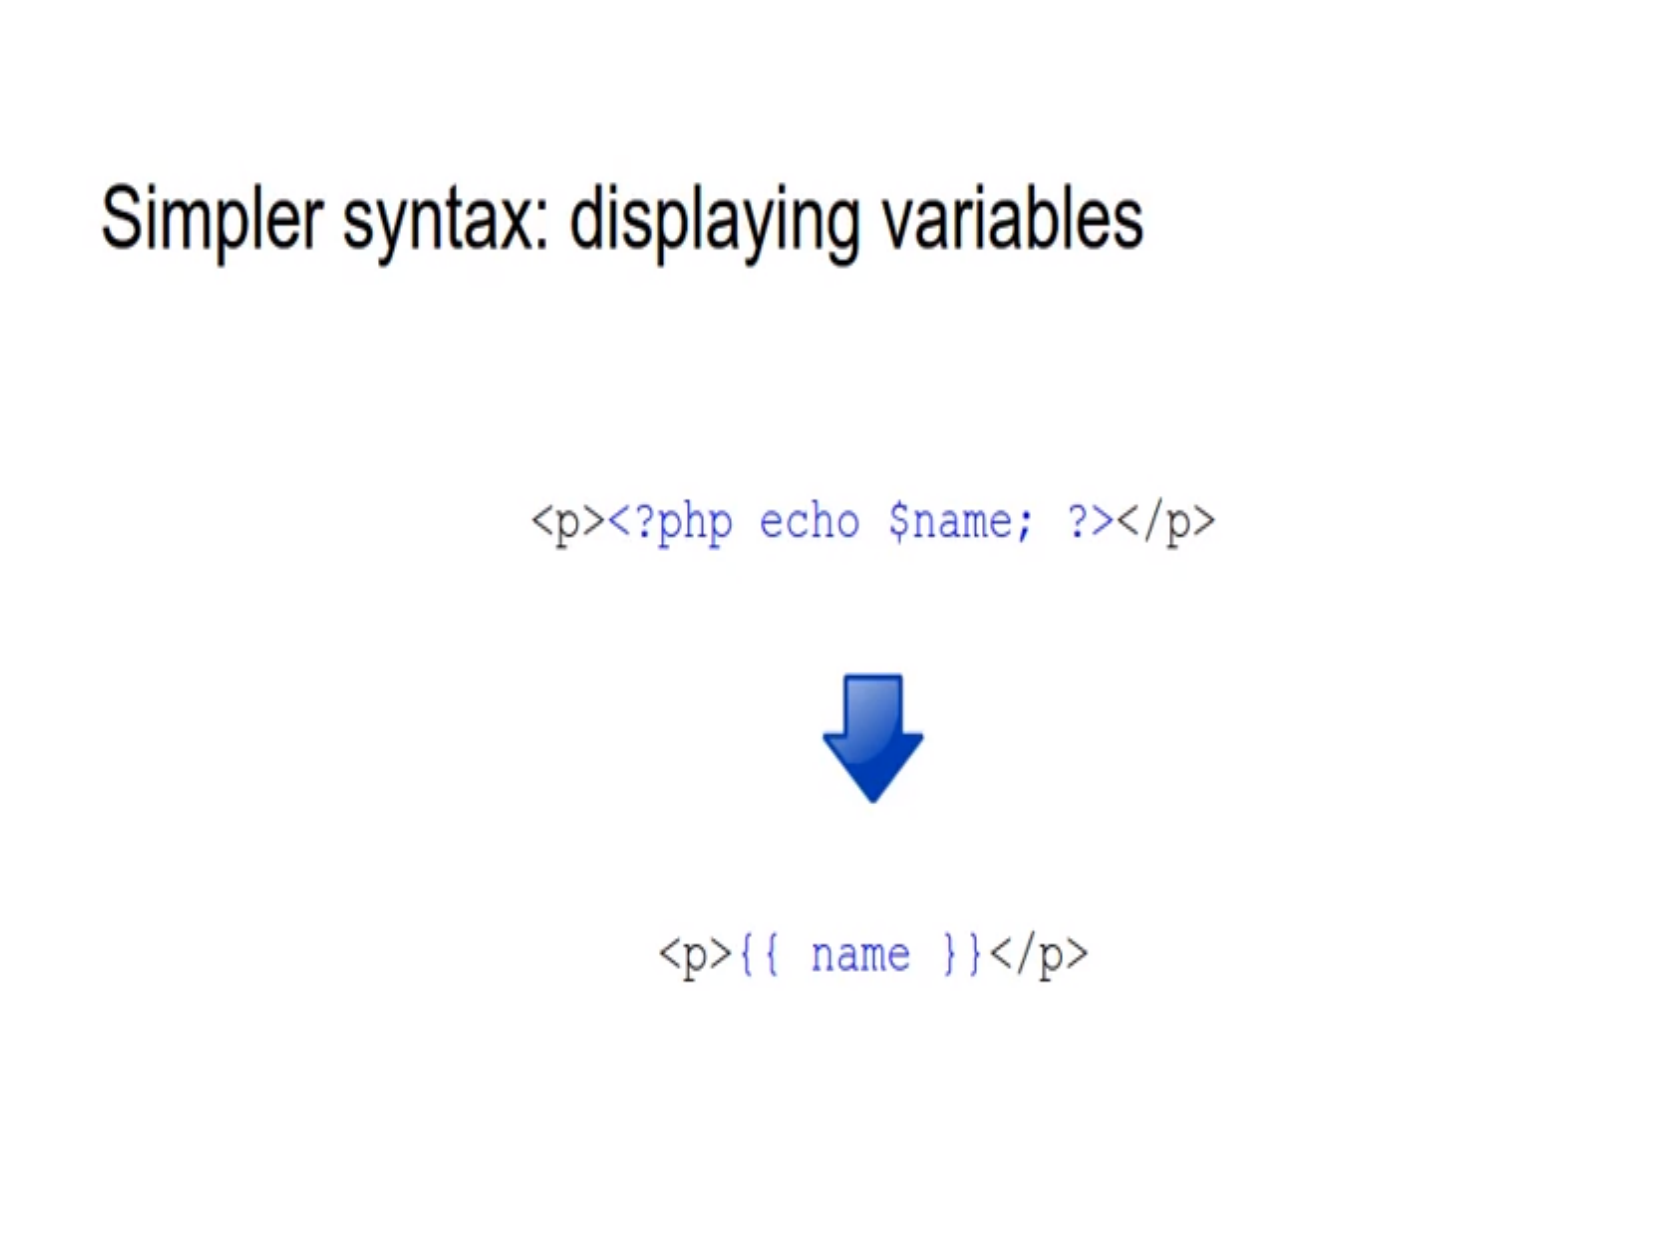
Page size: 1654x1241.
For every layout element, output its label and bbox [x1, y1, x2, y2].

picture [82, 141, 1571, 1033]
